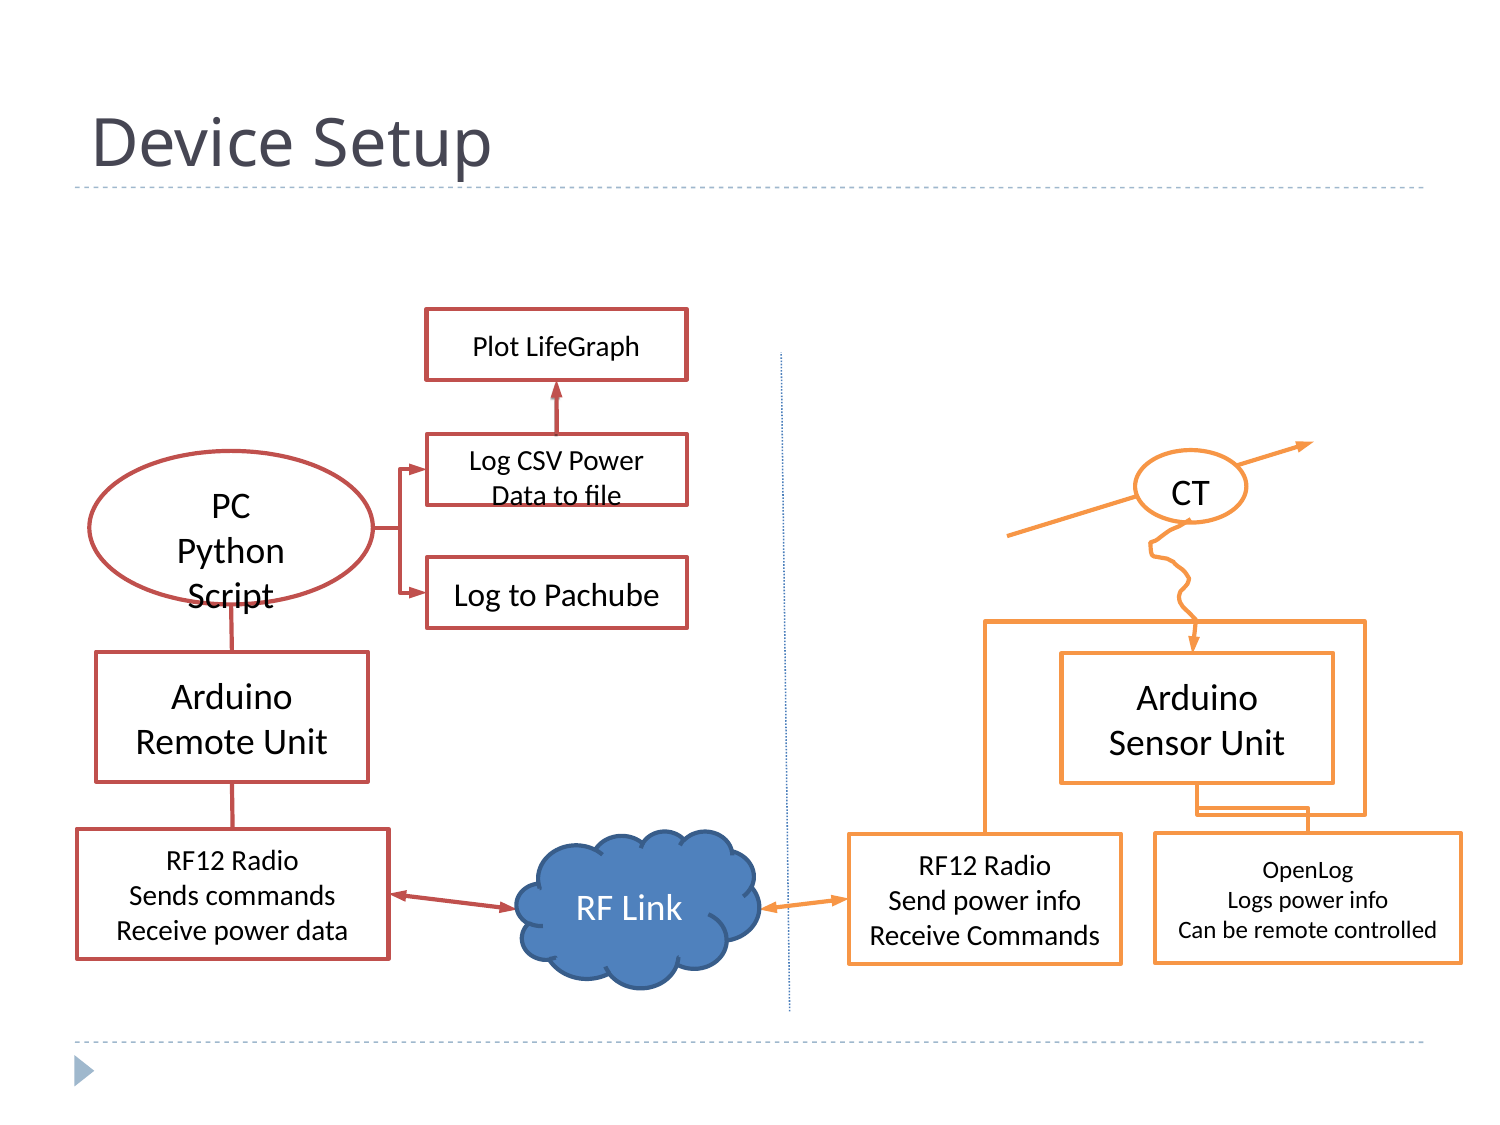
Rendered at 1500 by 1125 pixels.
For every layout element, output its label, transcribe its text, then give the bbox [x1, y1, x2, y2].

text_box RF Link [516, 831, 760, 989]
text_box PC Python Script [89, 450, 373, 605]
text_box Log to Pachube [427, 557, 687, 628]
text_box CT [1135, 450, 1247, 523]
text_box Plot LifeGraph [427, 309, 686, 380]
text_box RF12 Radio Sends commands Receive power data [77, 829, 389, 959]
text_box RF12 Radio Send power info Receive Commands [849, 834, 1121, 964]
title Device Setup [75, 24, 1426, 188]
text_box Arduino Remote Unit [96, 652, 368, 782]
text_box Arduino Sensor Unit [1062, 653, 1333, 783]
text_box Log CSV Power Data to file [427, 434, 687, 505]
text_box OpenLog Logs power info Can be remote controlled [1155, 833, 1461, 963]
